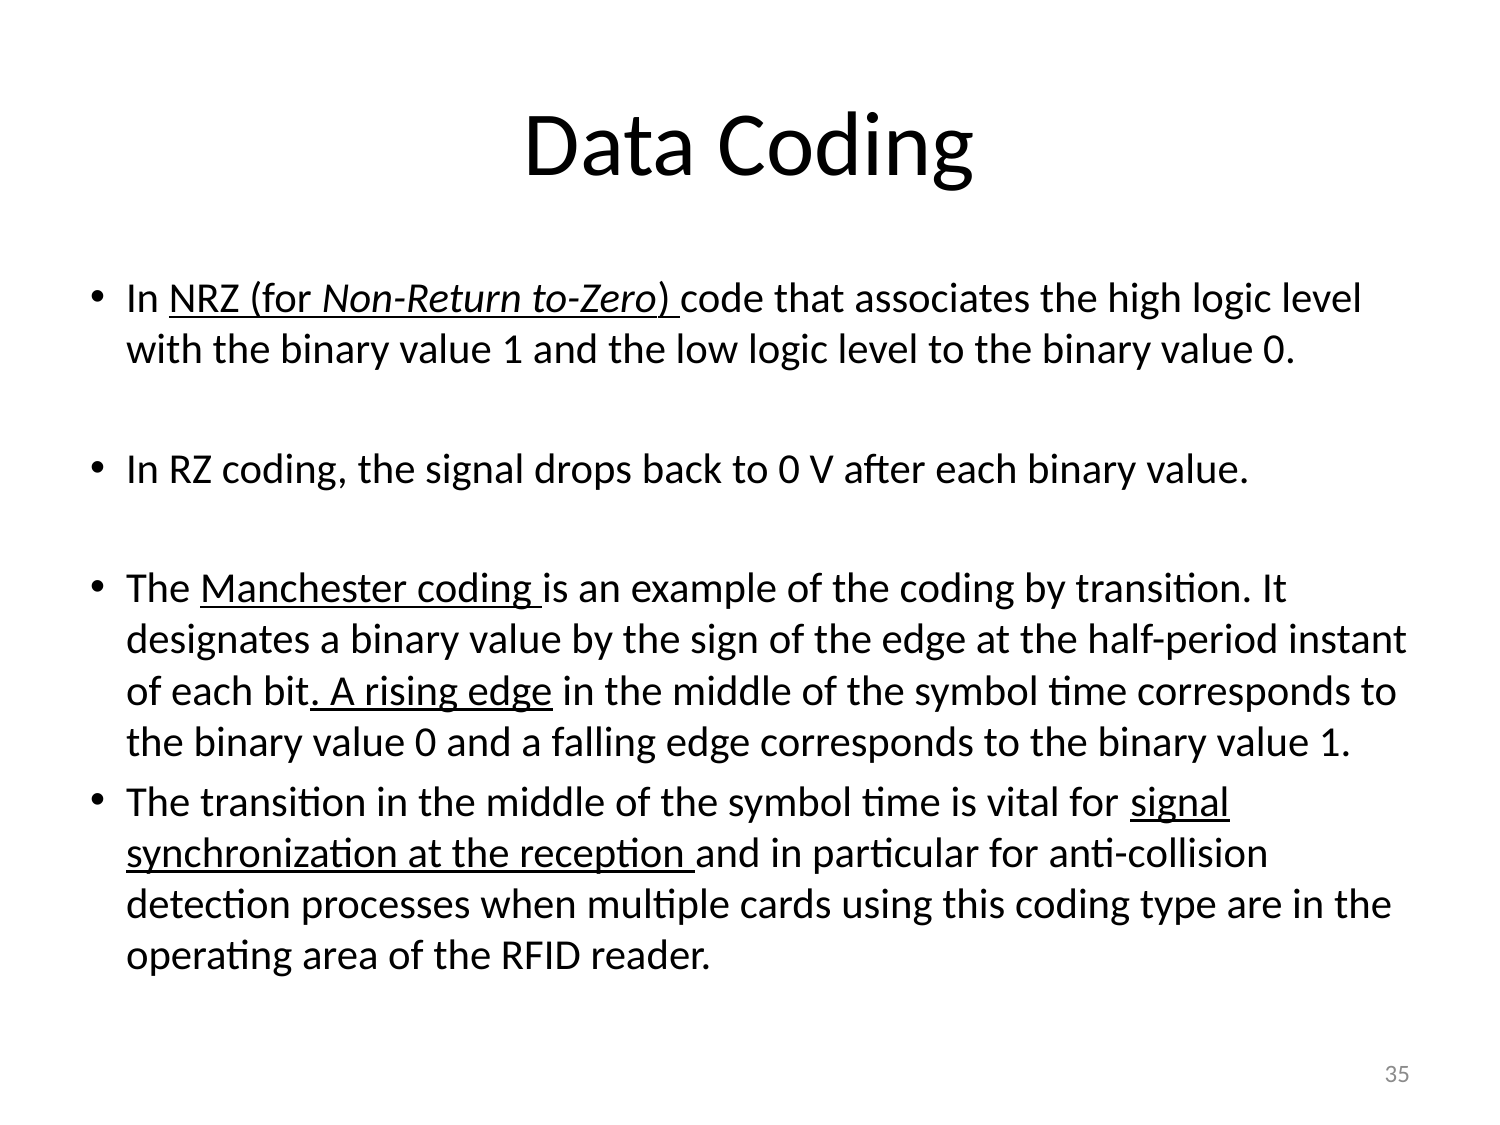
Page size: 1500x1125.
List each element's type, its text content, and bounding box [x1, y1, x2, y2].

slide_number <number> [1074, 1042, 1425, 1103]
title Data Coding [75, 45, 1425, 233]
list In NRZ (for Non-Return to-Zero) code that associates the high logic level with the binary value 1 and the low logic level to the binary value 0. In RZ coding, the signal drops back to 0 V after each binary value. The Manchester coding is an example of the coding by transition. It designates a binary value by the sign of the edge at the half-period instant of each bit. A rising edge in the middle of the symbol time corresponds to the binary value 0 and a falling edge corresponds to the binary value 1. The transition in the middle of the symbol time is vital for signal synchronization at the reception and in particular for anti-collision detection processes when multiple cards using this coding type are in the operating area of the RFID reader. [75, 262, 1425, 1005]
